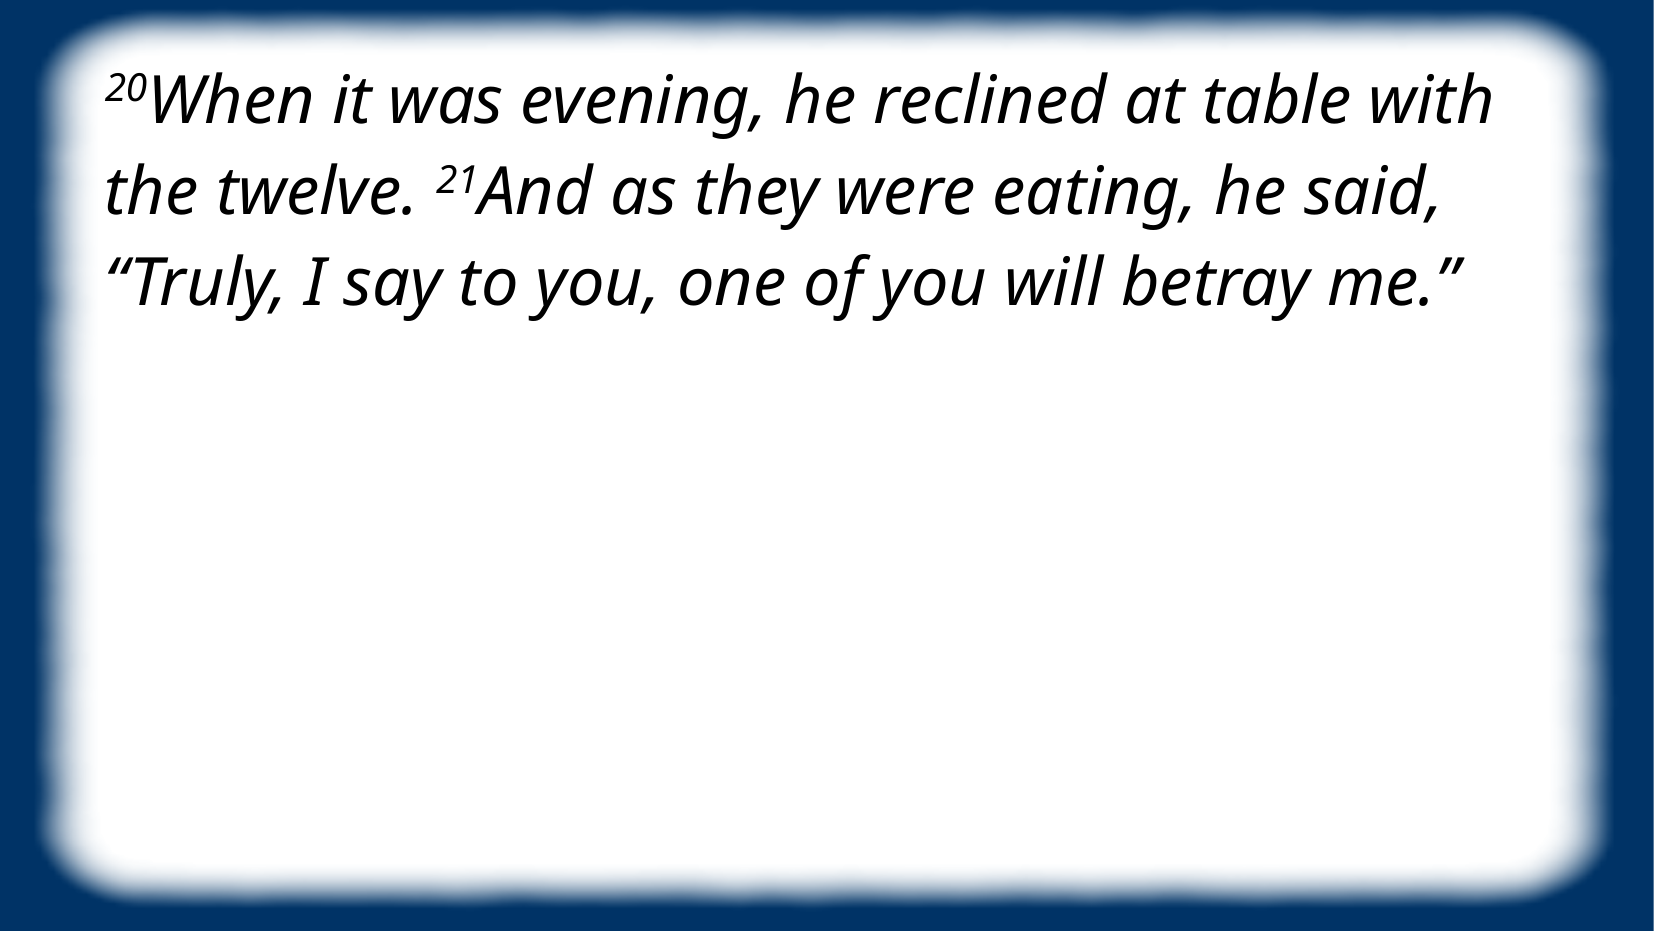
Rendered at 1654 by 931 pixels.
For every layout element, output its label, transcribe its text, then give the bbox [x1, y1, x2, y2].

picture [0, 0, 1654, 931]
text_box 20When it was evening, he reclined at table with the twelve. 21And as they were eating, he said, “Truly, I say to you, one of you will betray me.” [90, 45, 1576, 327]
